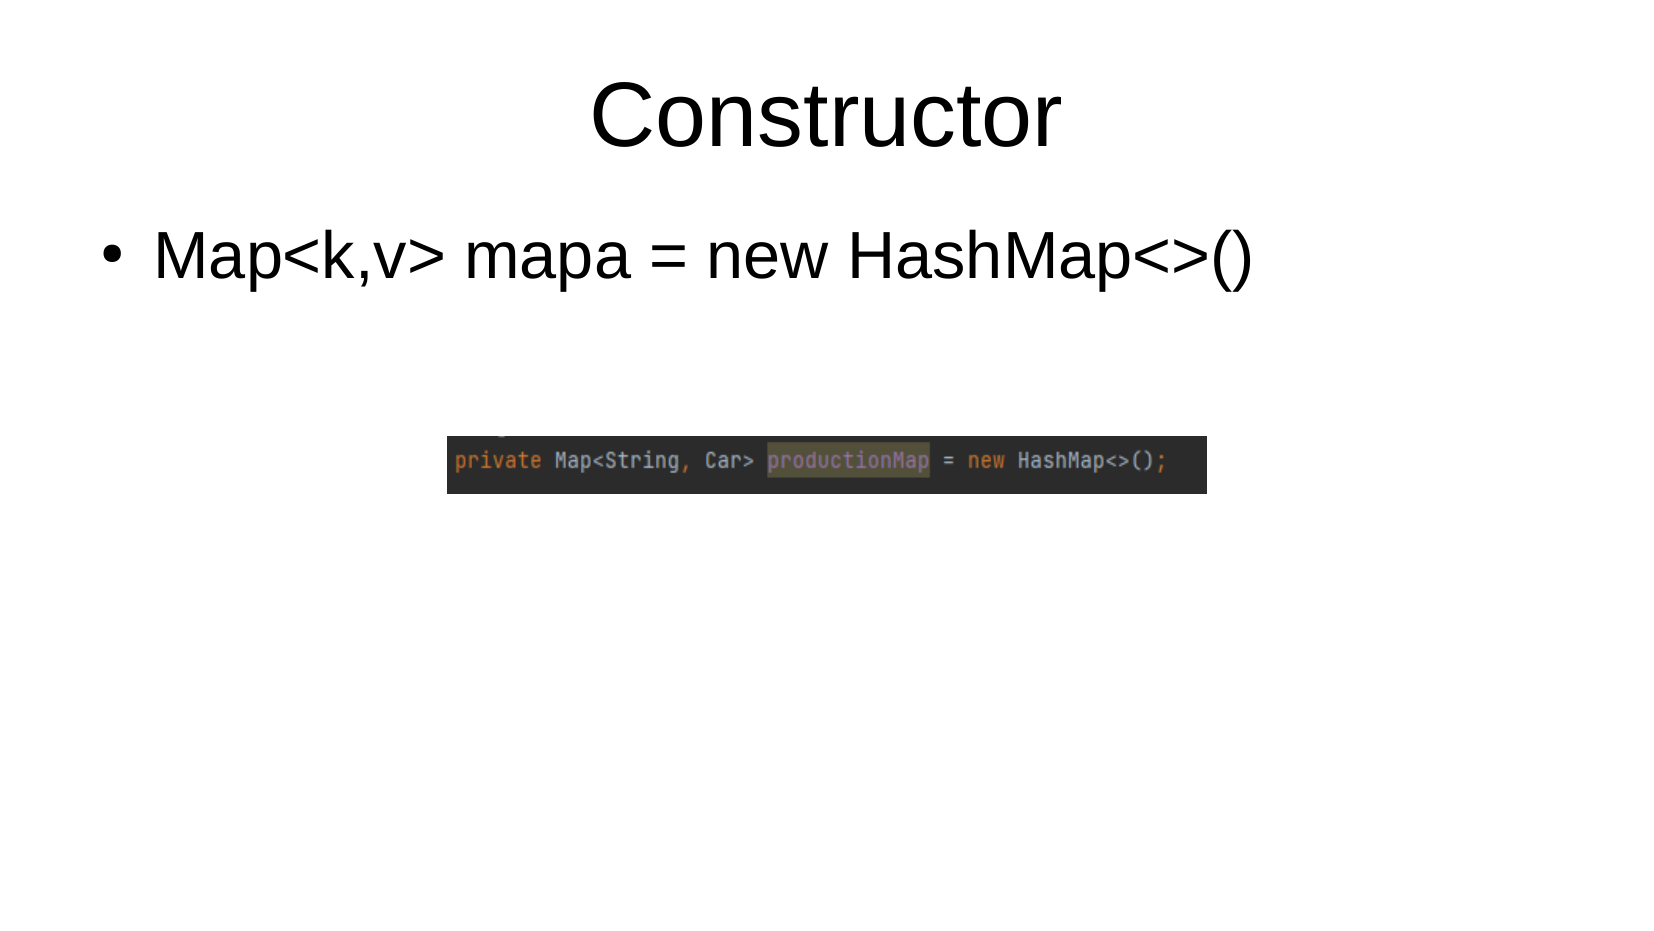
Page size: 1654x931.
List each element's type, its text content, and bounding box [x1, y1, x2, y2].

list Map<k,v> mapa = new HashMap<>() [82, 217, 1571, 758]
title Constructor [82, 37, 1571, 193]
picture [447, 436, 1207, 494]
